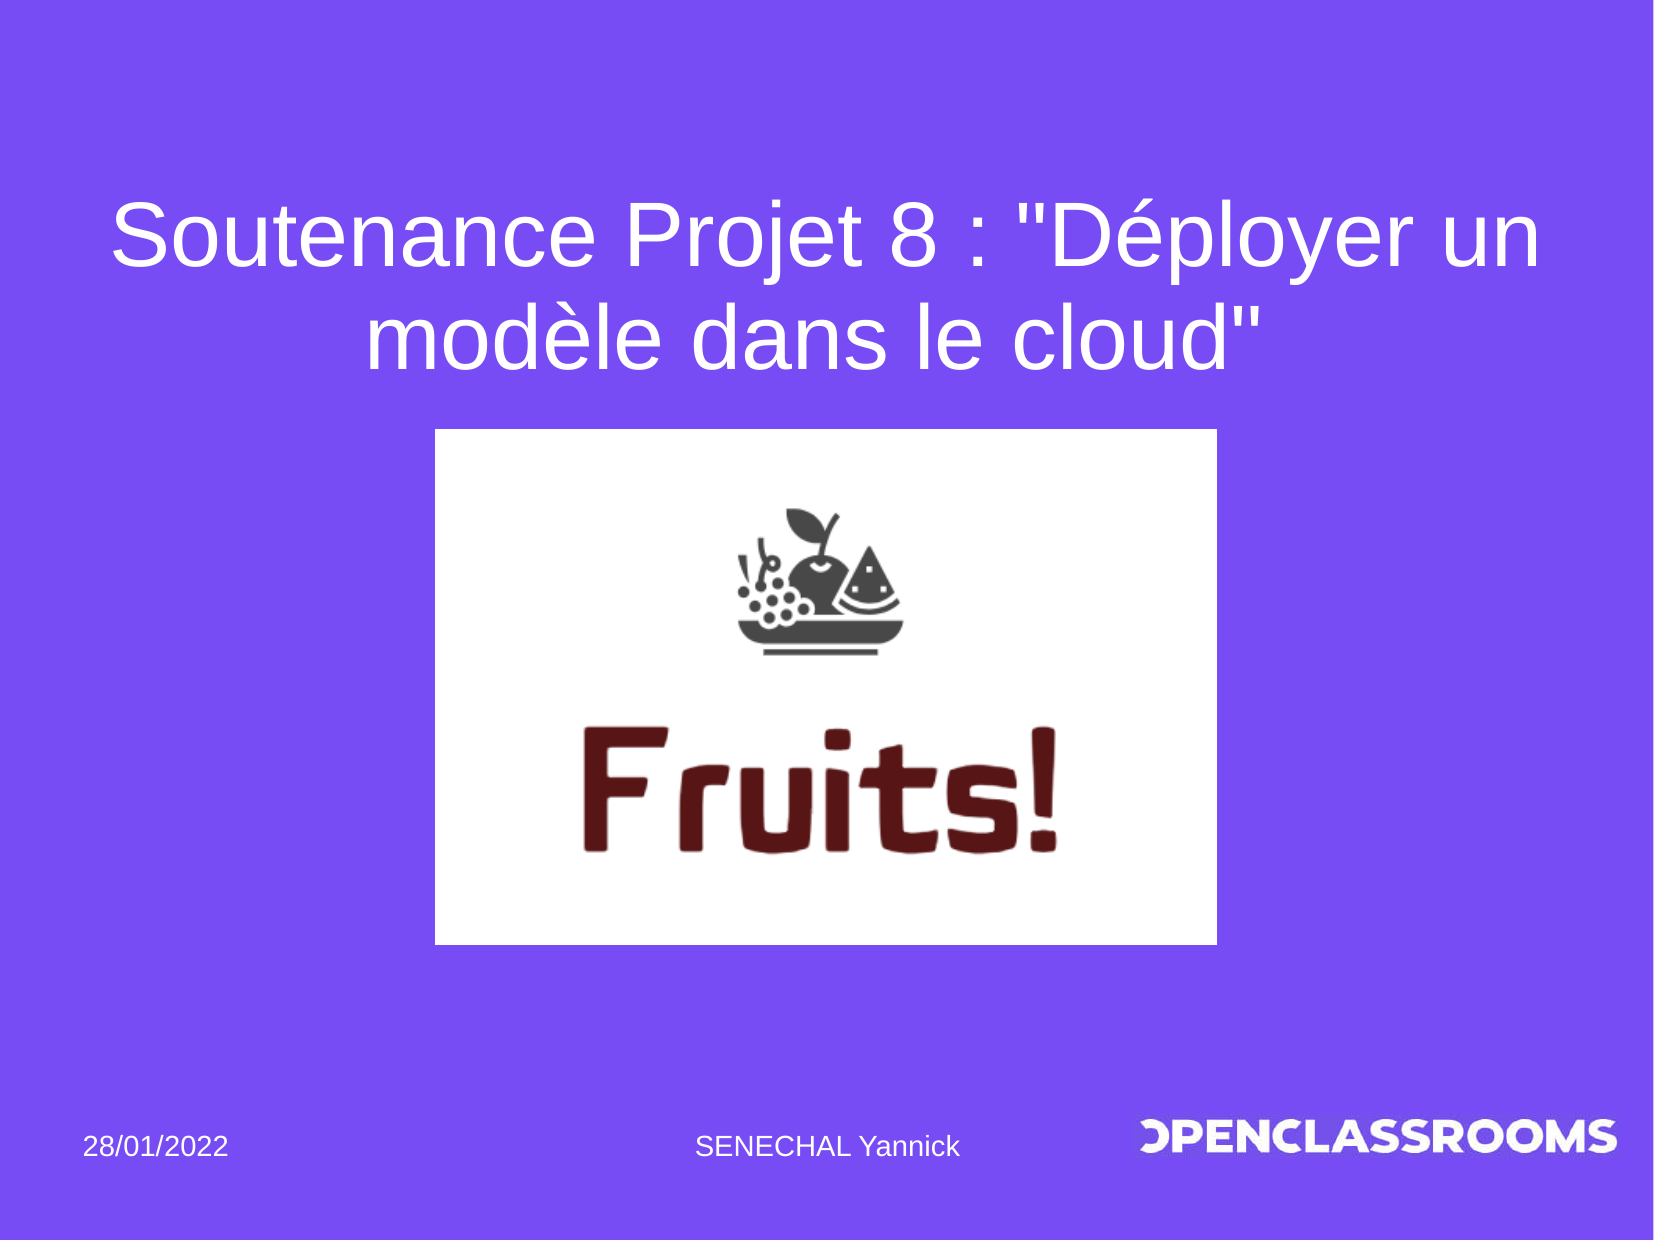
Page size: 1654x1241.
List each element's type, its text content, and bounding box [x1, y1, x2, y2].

picture [1133, 1114, 1619, 1158]
title Soutenance Projet 8 : "Déployer un modèle dans le cloud" [82, 132, 1571, 441]
picture [435, 429, 1217, 945]
